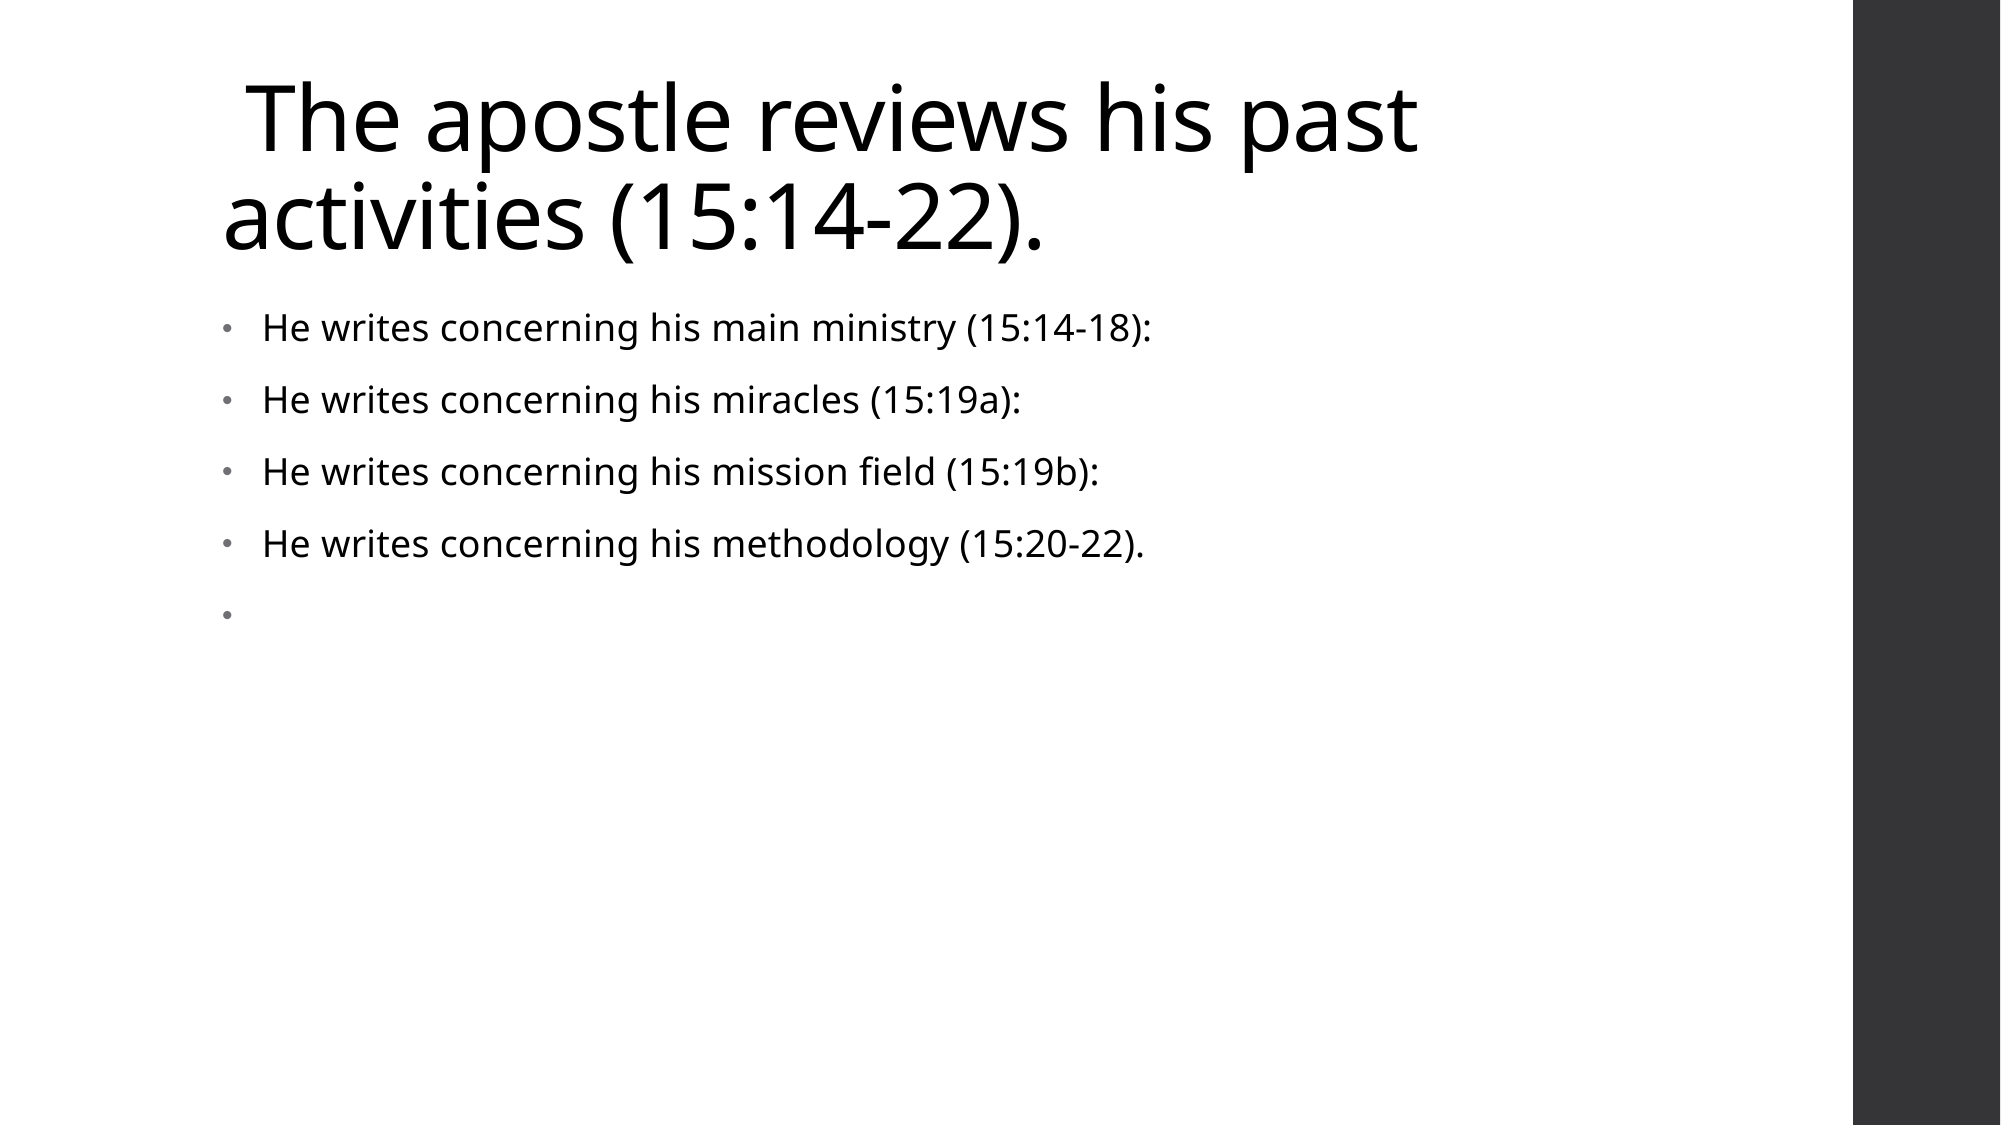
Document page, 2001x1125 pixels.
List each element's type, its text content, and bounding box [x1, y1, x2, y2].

title The apostle reviews his past activities (15:14-22). [206, 60, 1797, 278]
list He writes concerning his main ministry (15:14-18): He writes concerning his miracles (15:19a): He writes concerning his mission field (15:19b): He writes concerning his methodology (15:20-22). [206, 299, 1617, 1014]
